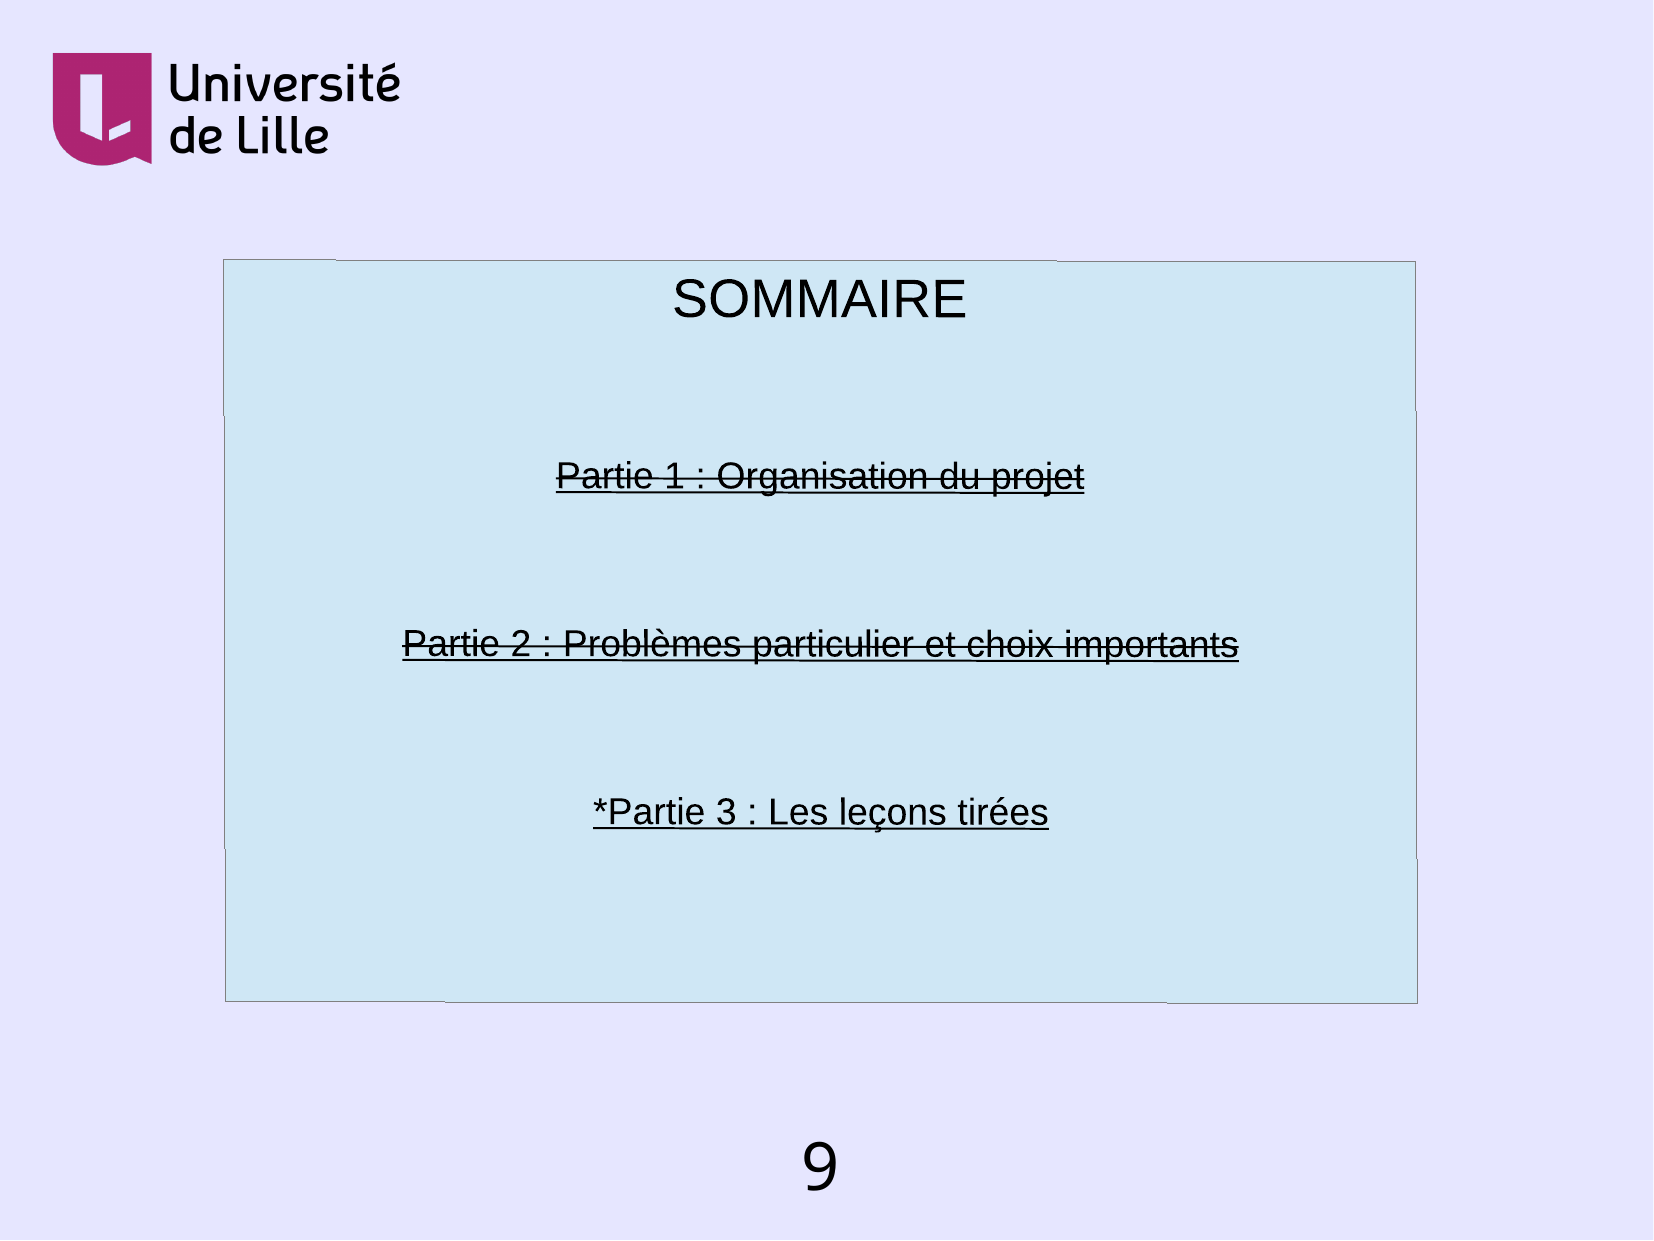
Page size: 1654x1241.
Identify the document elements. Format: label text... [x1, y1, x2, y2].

picture [3, 5, 449, 213]
text_box SOMMAIRE Partie 1 : Organisation du projet Partie 2 : Problèmes particulier et choix importants *Partie 3 : Les leçons tirées [223, 259, 1418, 1004]
footer 9 [541, 1130, 1100, 1197]
